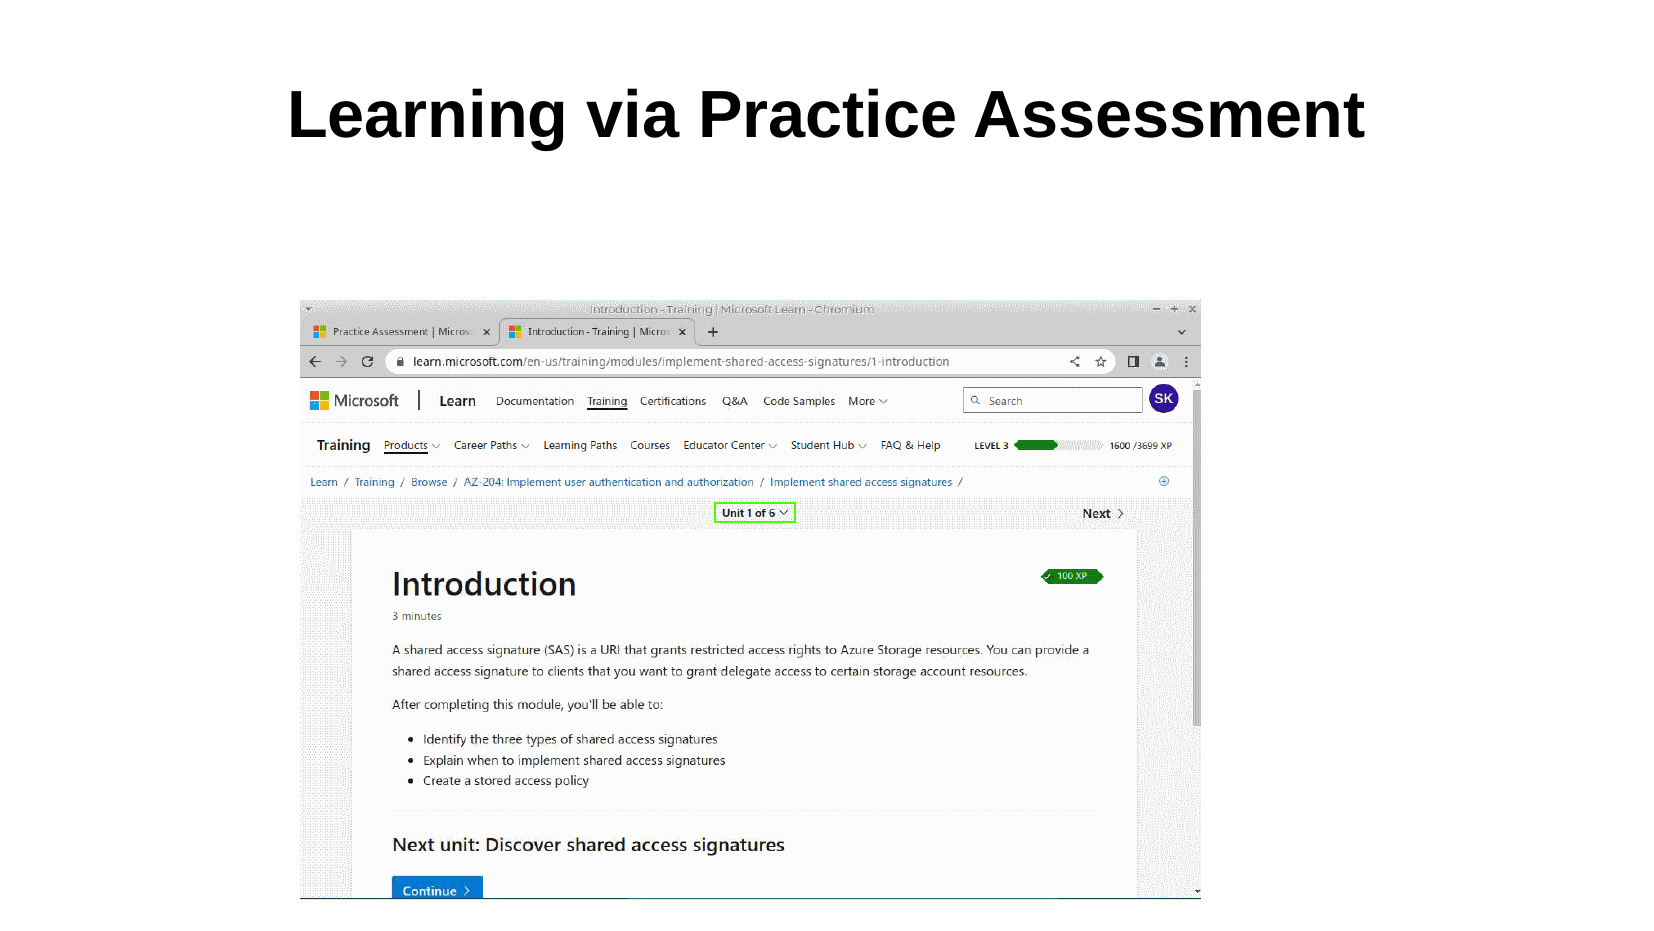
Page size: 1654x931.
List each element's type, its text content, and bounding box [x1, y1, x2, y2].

title Learning via Practice Assessment [82, 37, 1571, 193]
picture [300, 299, 1201, 901]
